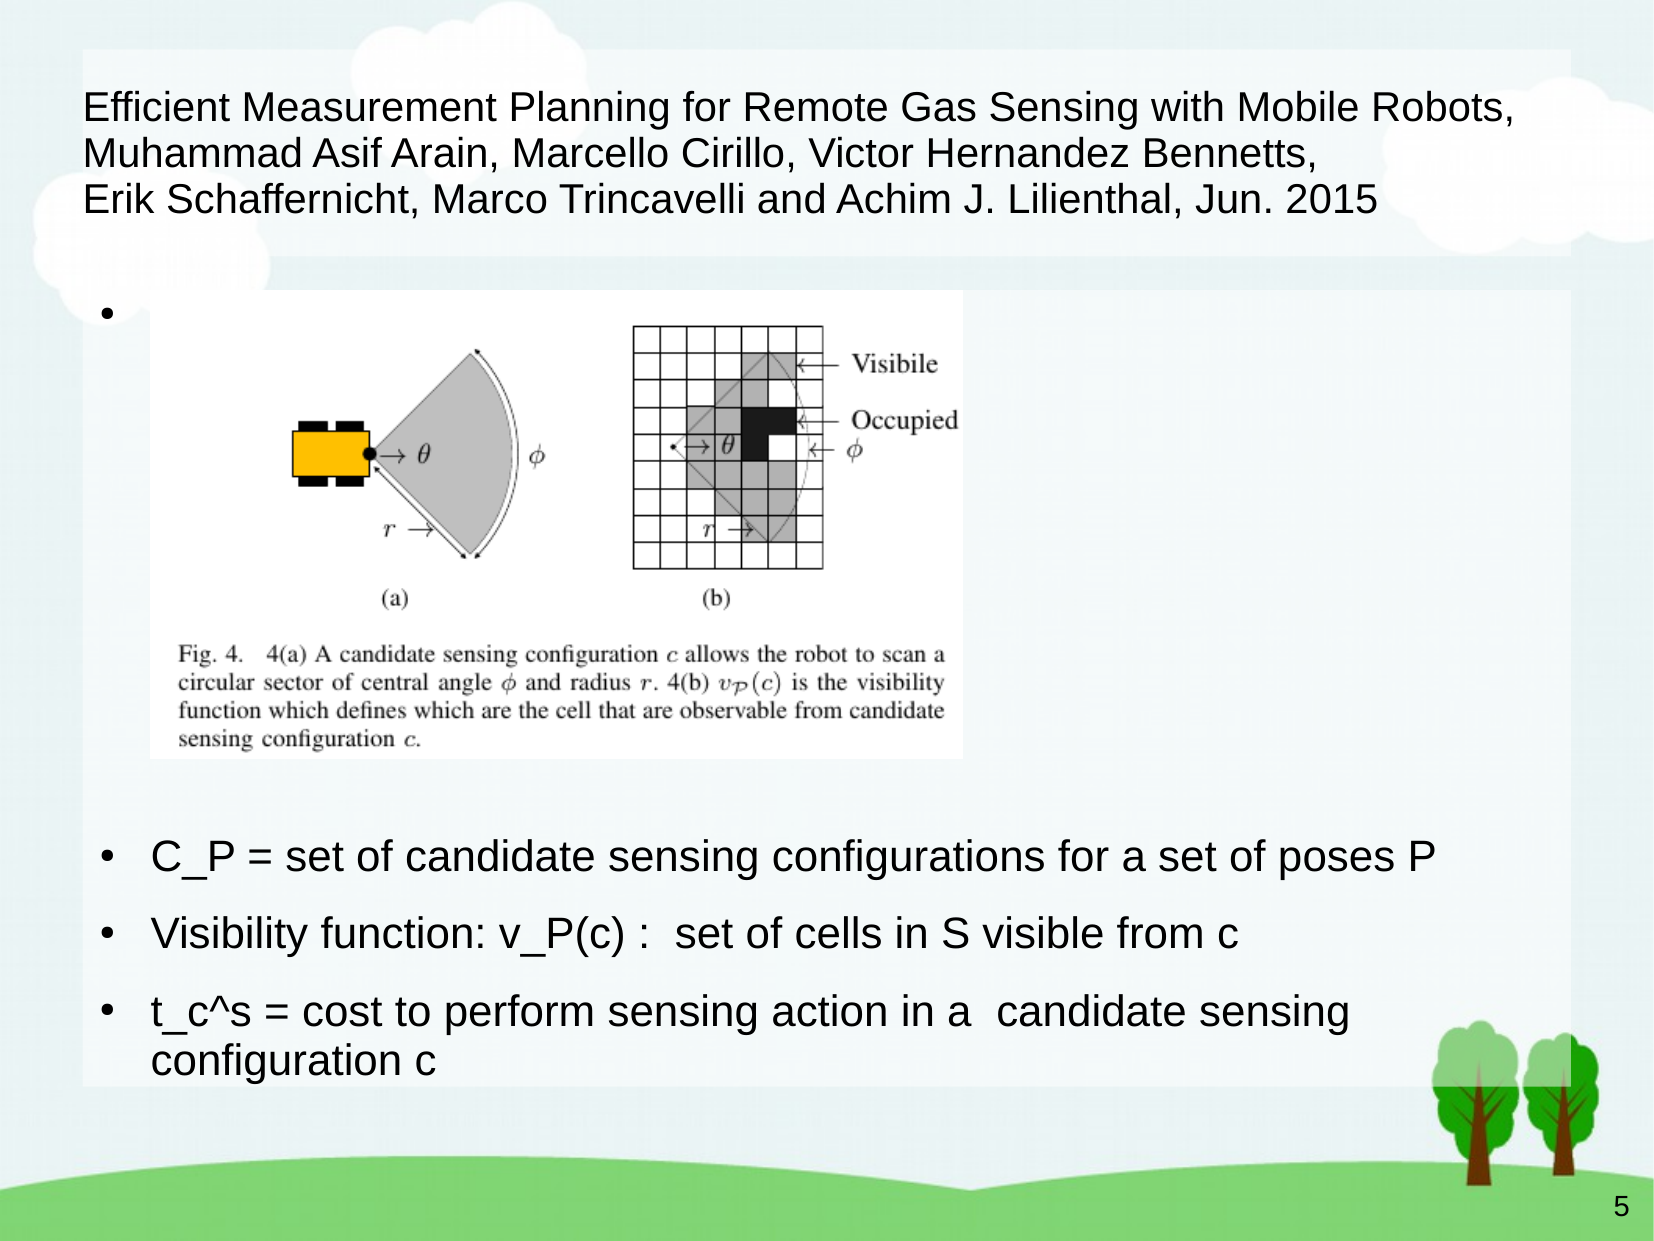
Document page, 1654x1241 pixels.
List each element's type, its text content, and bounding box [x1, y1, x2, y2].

title Efficient Measurement Planning for Remote Gas Sensing with Mobile Robots, Muhammad Asif Arain, Marcello Cirillo, Victor Hernandez Bennetts, Erik Schaffernicht, Marco Trincavelli and Achim J. Lilienthal, Jun. 2015 [82, 49, 1571, 257]
picture [0, 0, 1654, 1241]
list C_P = set of candidate sensing configurations for a set of poses P Visibility function: v_P(c) : set of cells in S visible from c t_c^s = cost to perform sensing action in a candidate sensing configuration c [82, 290, 1571, 1087]
